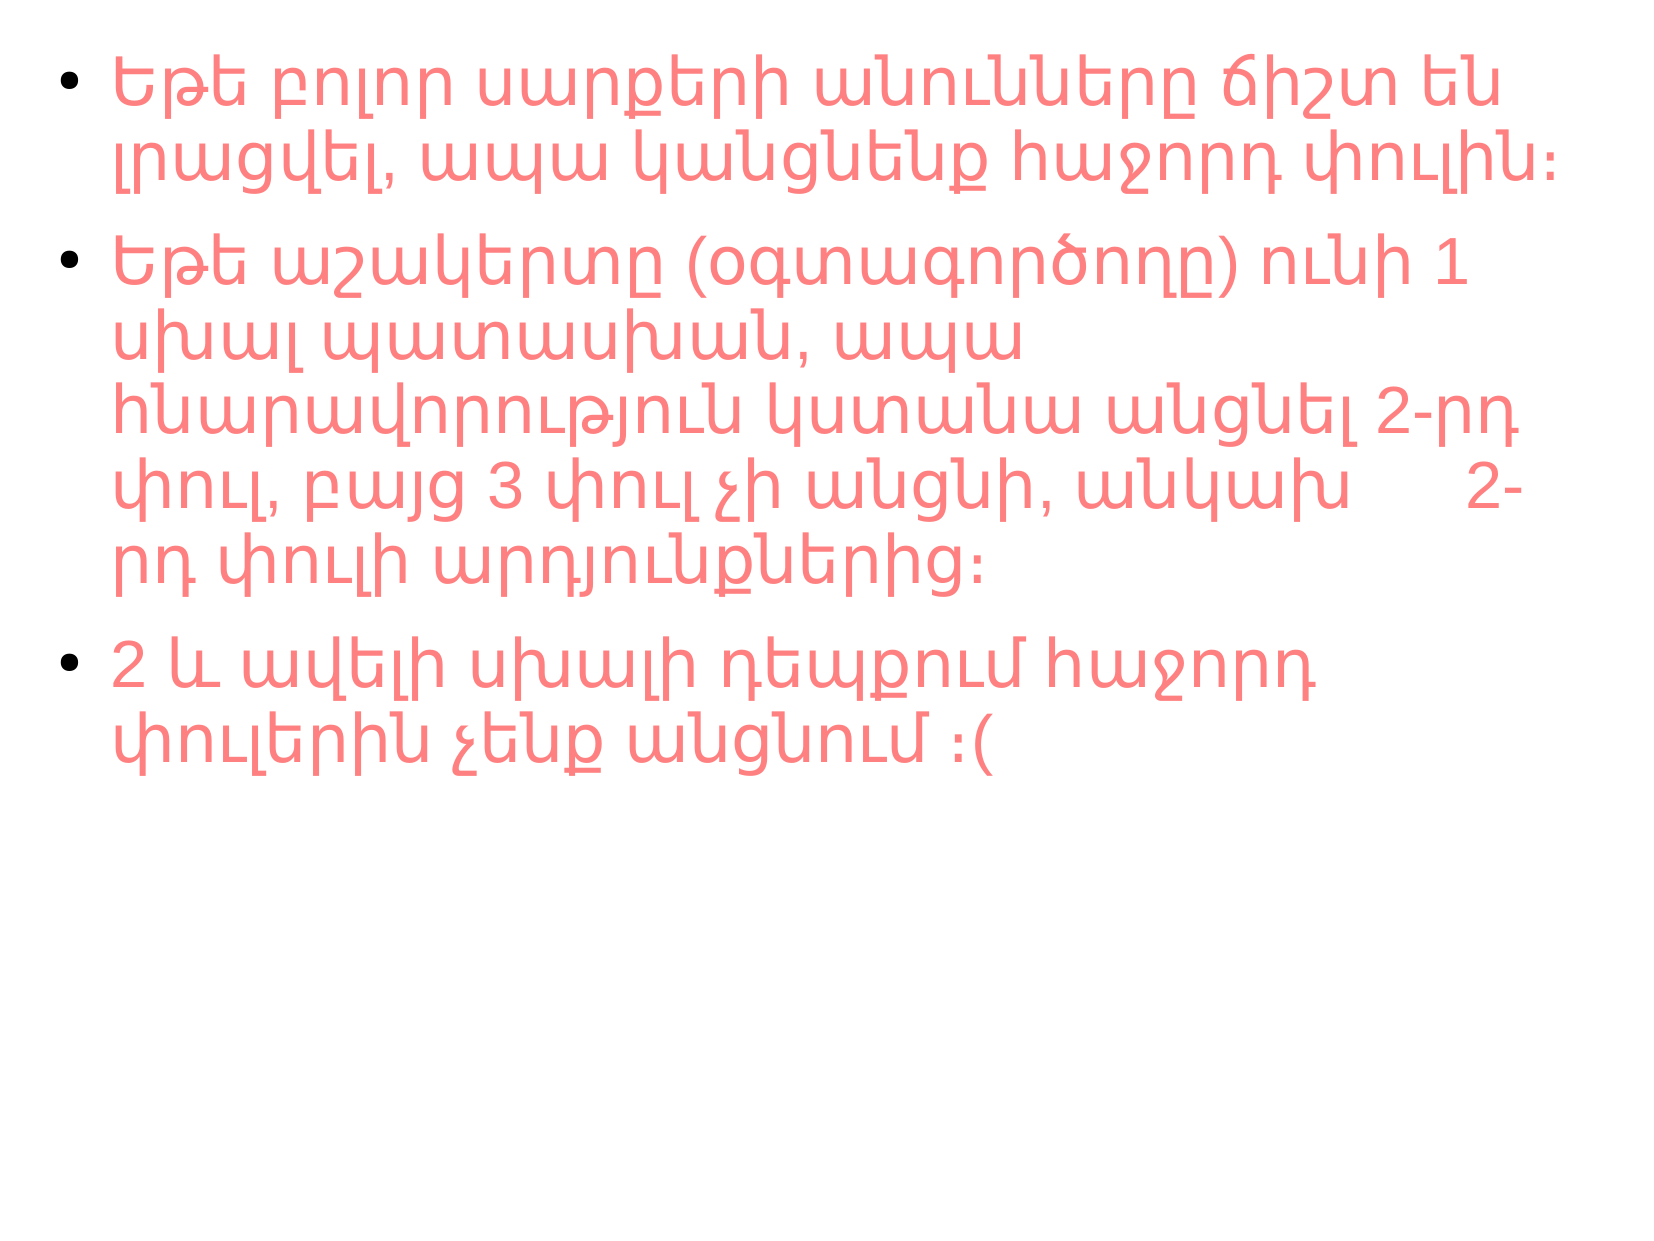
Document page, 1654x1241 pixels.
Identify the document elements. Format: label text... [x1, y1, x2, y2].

list Եթե բոլոր սարքերի անունները ճիշտ են լրացվել, ապա կանցնենք հաջորդ փուլին։ Եթե աշակերտը (օգտագործողը) ունի 1 սխալ պատասխան, ապա հնարավորություն կստանա անցնել 2-րդ փուլ, բայց 3 փուլ չի անցնի, անկախ 2-րդ փուլի արդյունքներից։ 2 և ավելի սխալի դեպքում հաջորդ փուլերին չենք անցնում ։( [39, 45, 1591, 1186]
